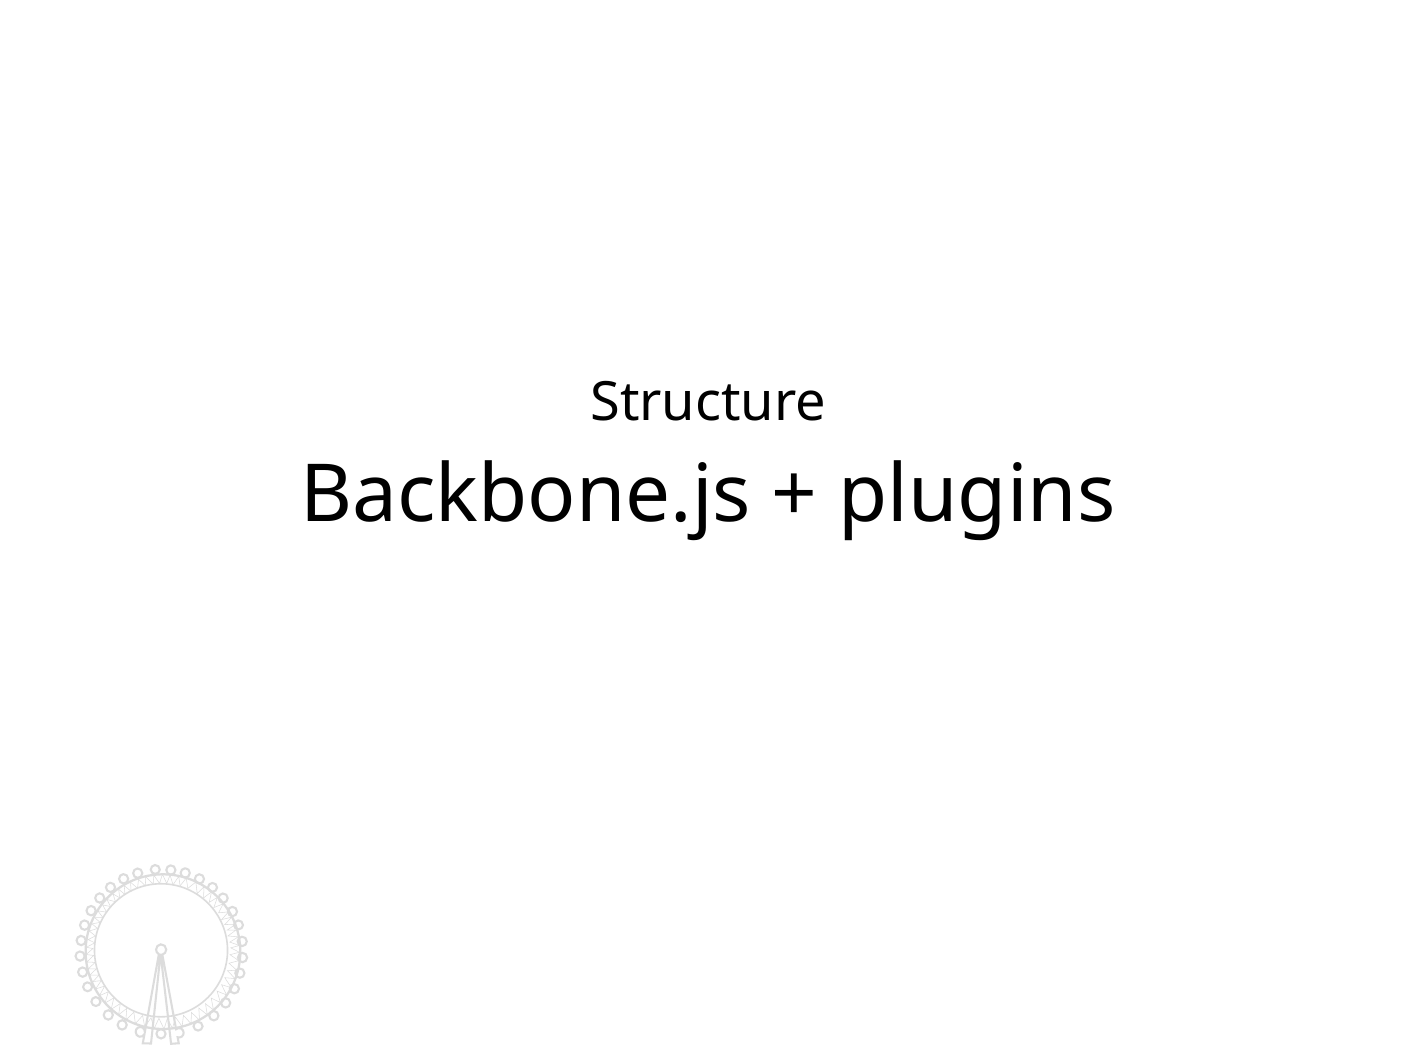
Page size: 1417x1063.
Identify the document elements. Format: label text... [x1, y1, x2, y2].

subtitle Structure Backbone.js + plugins [70, 42, 1346, 865]
